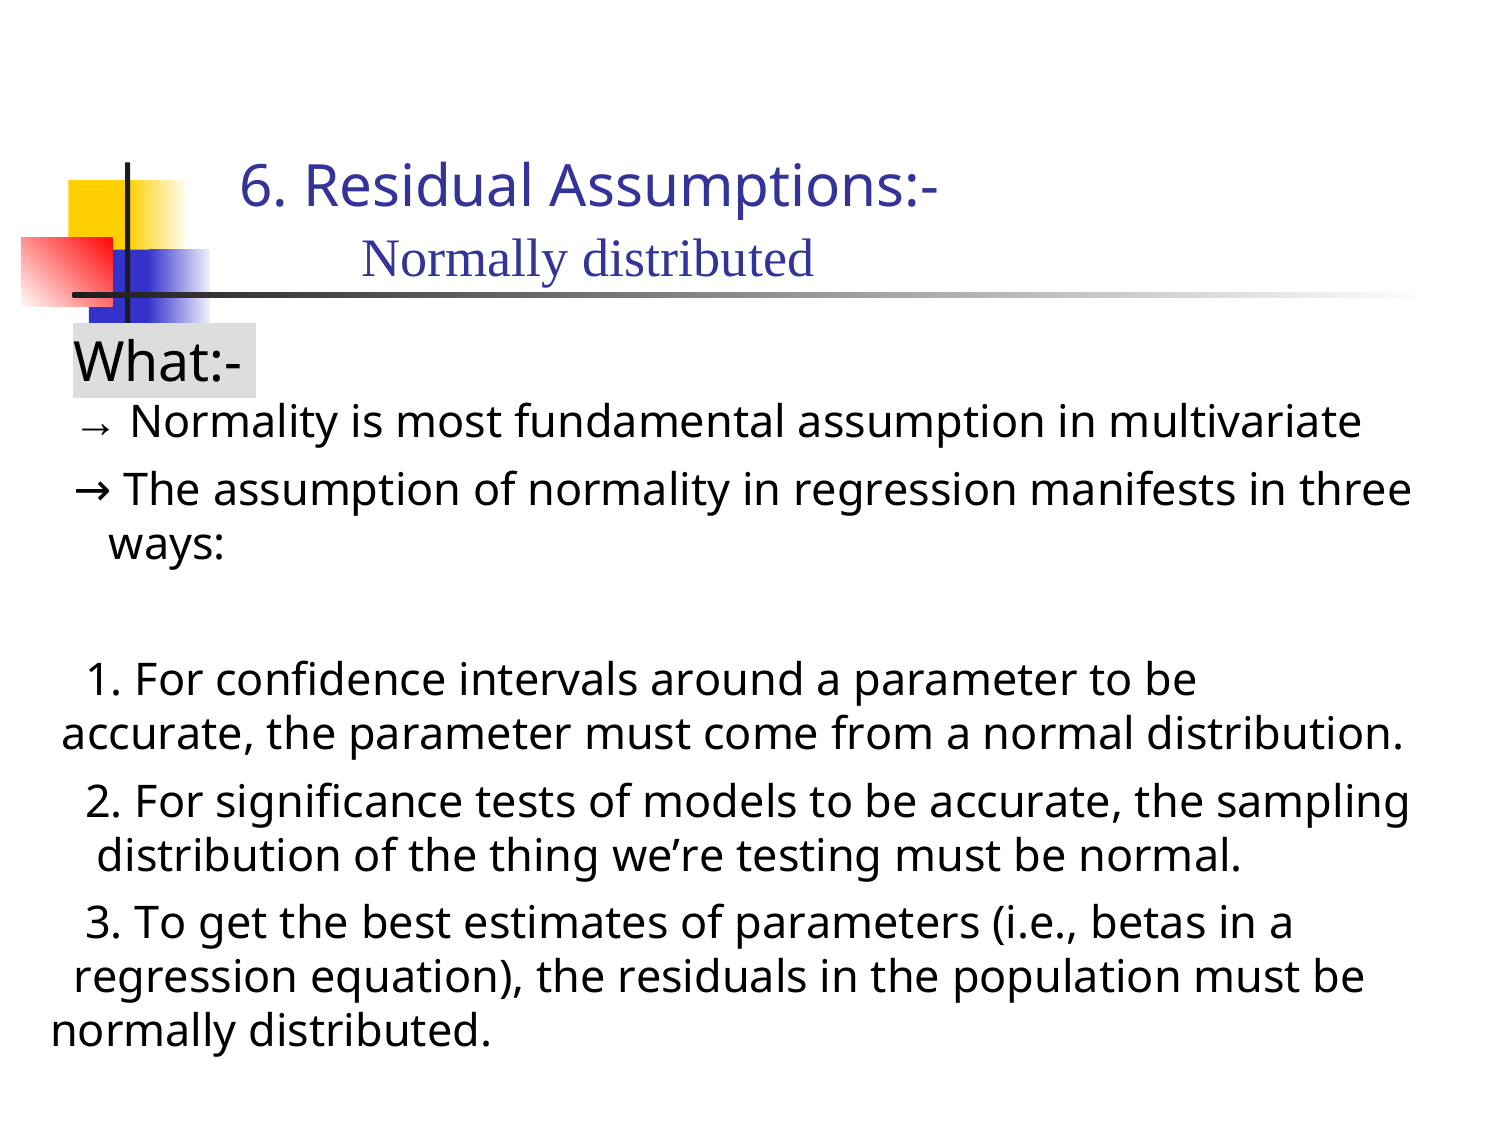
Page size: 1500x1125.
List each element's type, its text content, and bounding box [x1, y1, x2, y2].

title 6. Residual Assumptions:- Normally distributed [224, 69, 1500, 296]
list What:- → Normality is most fundamental assumption in multivariate → The assumption of normality in regression manifests in three ways: 1. For confidence intervals around a parameter to be accurate, the parameter must come from a normal distribution. 2. For significance tests of models to be accurate, the sampling distribution of the thing we’re testing must be normal. 3. To get the best estimates of parameters (i.e., betas in a regression equation), the residuals in the population must be normally distributed. [11, 318, 1500, 1125]
